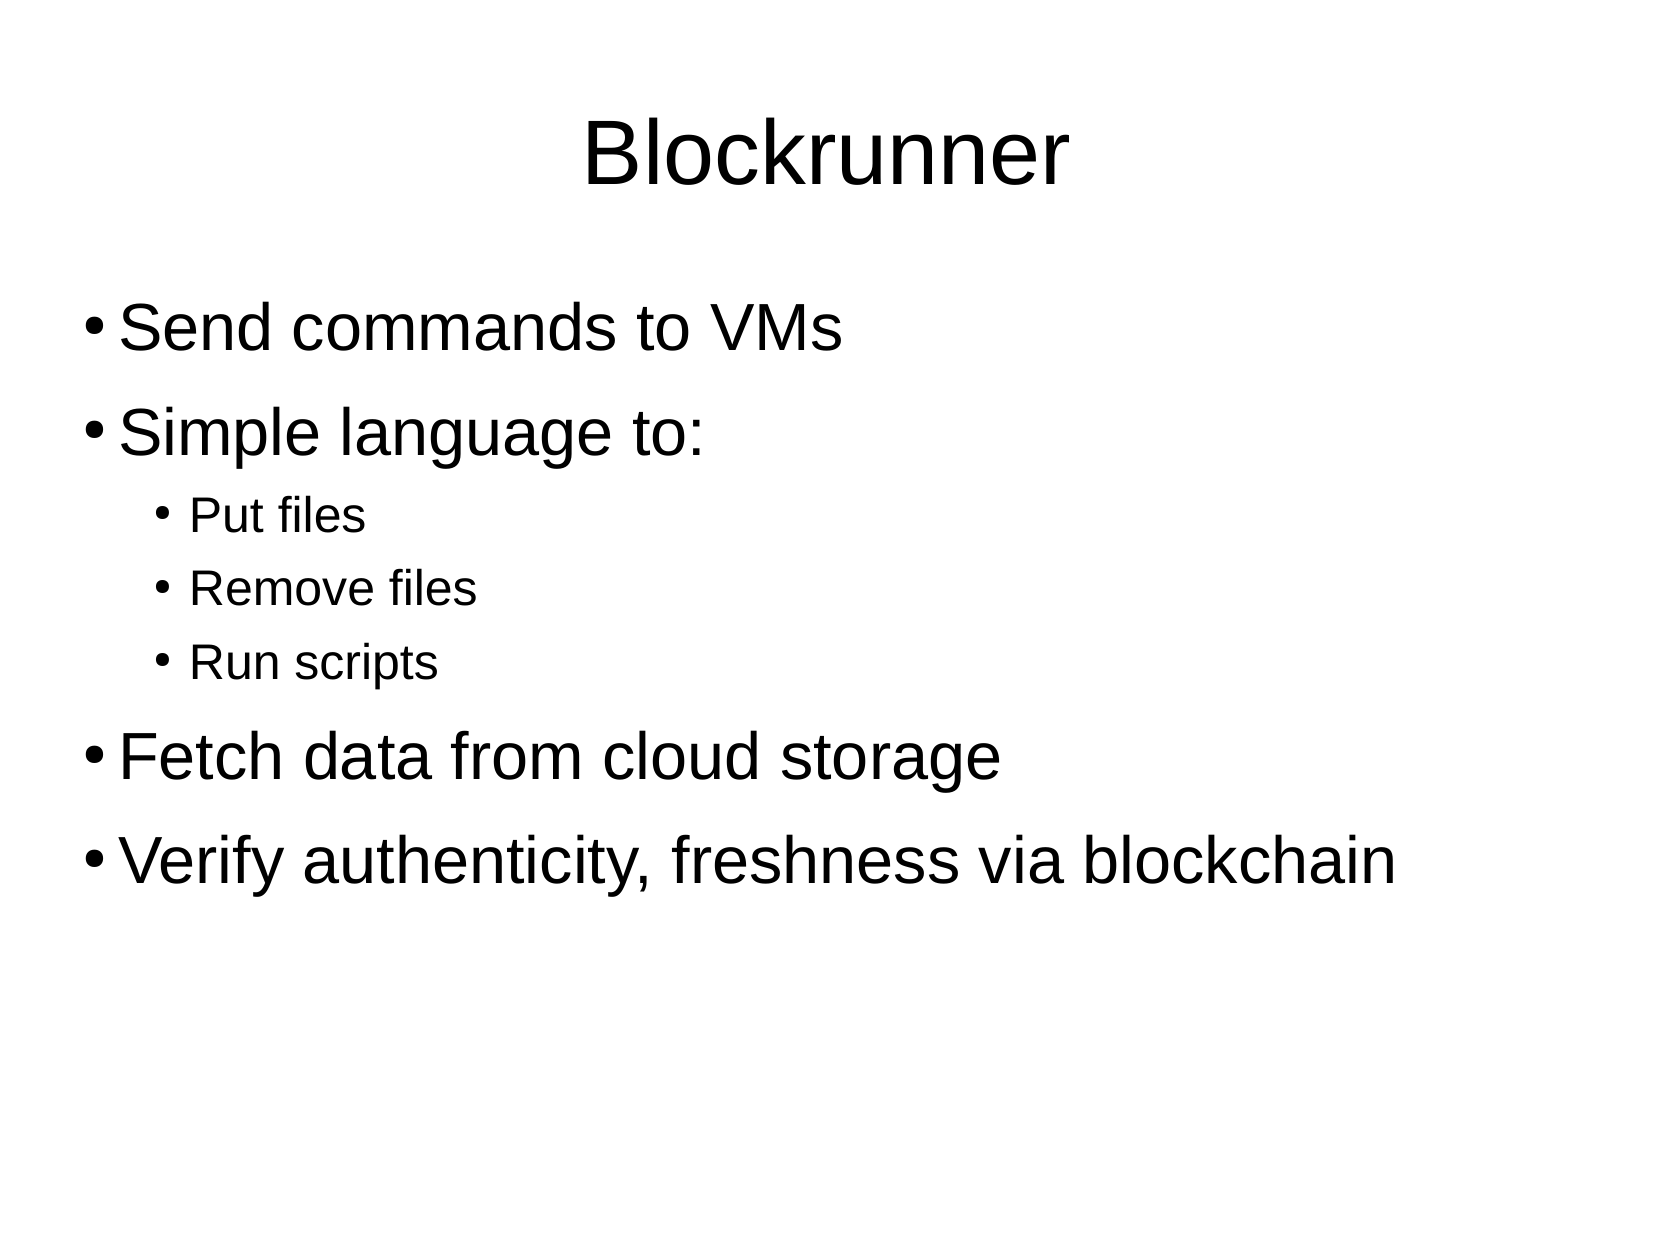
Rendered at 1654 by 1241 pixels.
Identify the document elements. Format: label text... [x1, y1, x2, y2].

title Blockrunner [82, 49, 1571, 257]
list Send commands to VMs Simple language to: Put files Remove files Run scripts Fetch data from cloud storage Verify authenticity, freshness via blockchain [82, 290, 1571, 1010]
